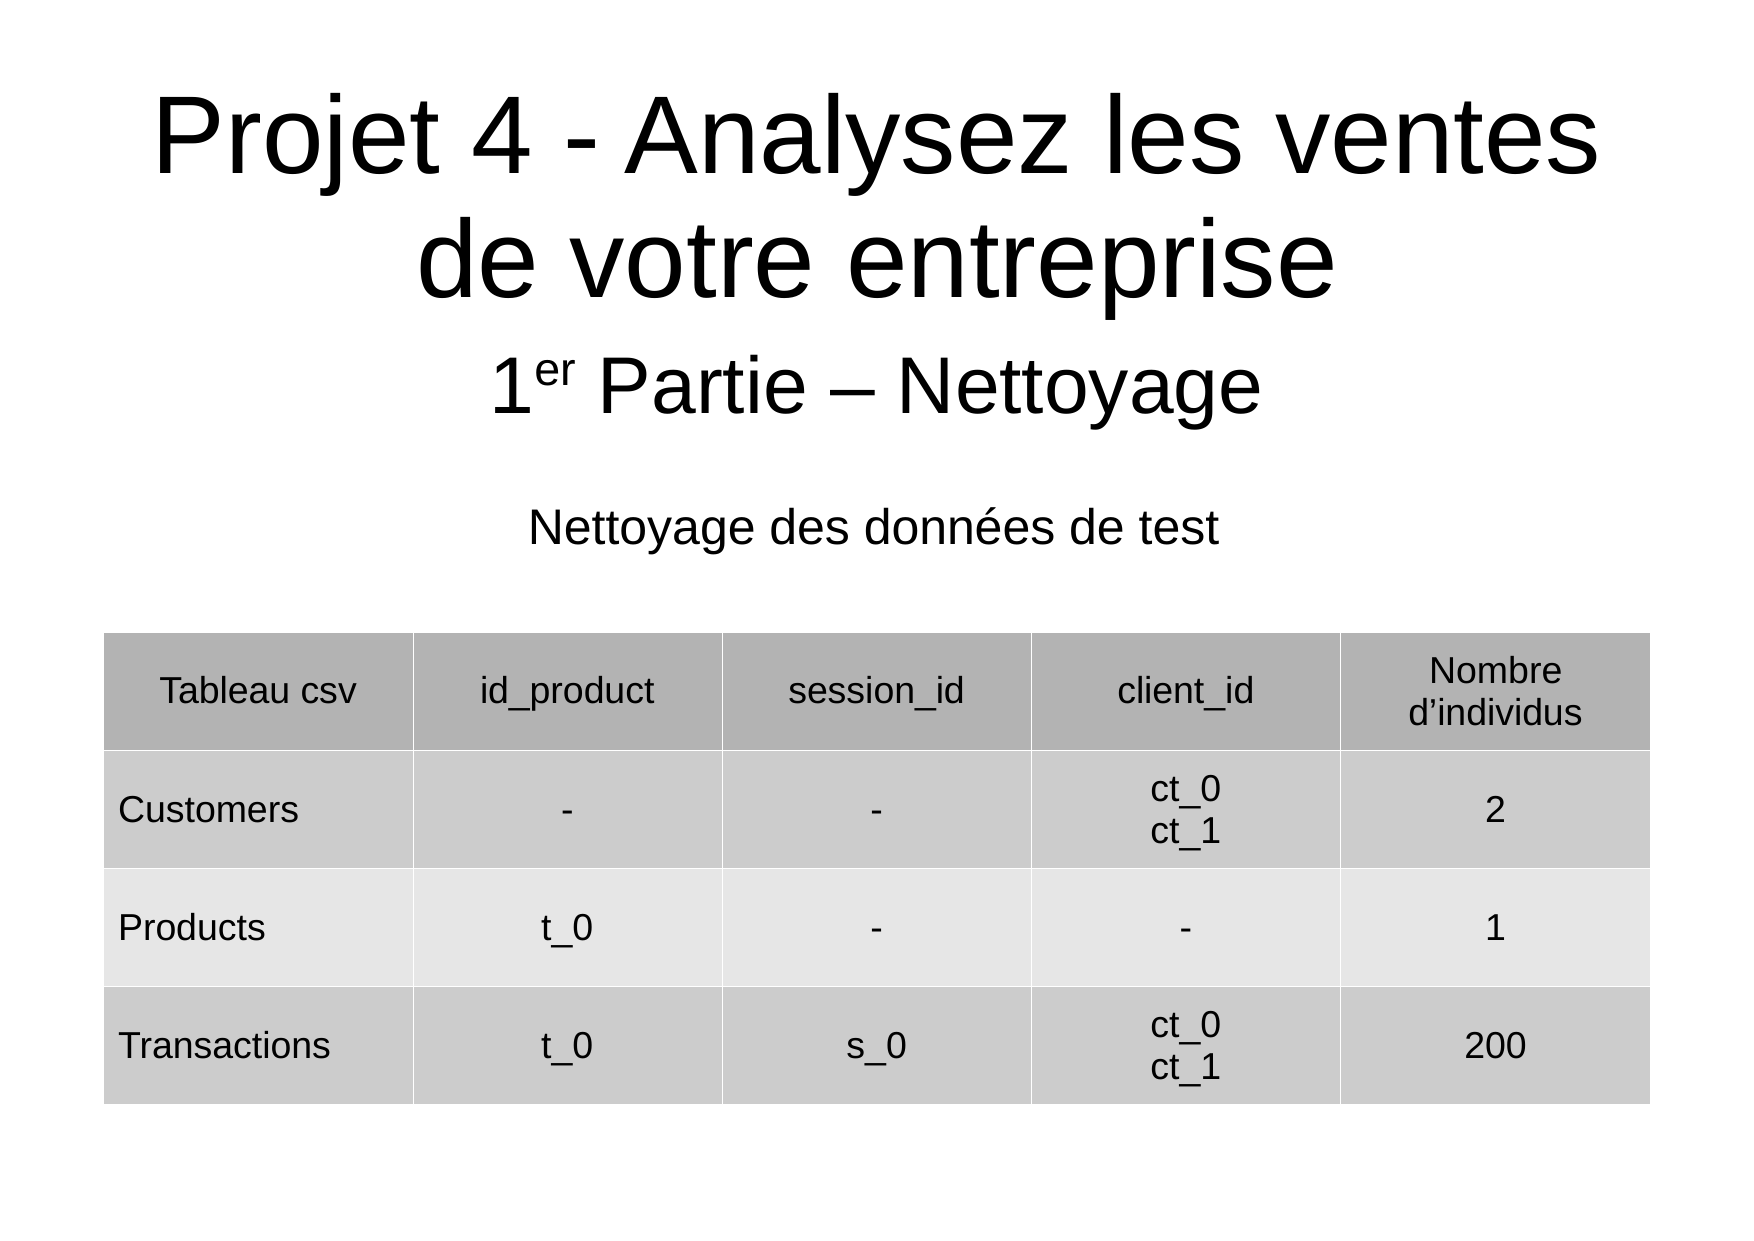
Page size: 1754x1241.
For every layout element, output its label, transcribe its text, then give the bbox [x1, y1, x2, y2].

table_cell Transactions [104, 987, 413, 1104]
table_cell - [723, 751, 1031, 868]
subtitle 1er Partie – Nettoyage [140, 321, 1614, 449]
table_cell 1 [1341, 869, 1650, 986]
table_header Tableau csv [104, 633, 413, 750]
table_header client_id [1032, 633, 1340, 750]
table_cell - [723, 869, 1031, 986]
table_cell 2 [1341, 751, 1650, 868]
table_cell s_0 [723, 987, 1031, 1104]
table_cell t_0 [414, 987, 722, 1104]
table_cell ct_0 ct_1 [1032, 987, 1340, 1104]
table_cell Products [104, 869, 413, 986]
title Projet 4 - Analysez les ventes de votre entreprise [140, 48, 1614, 321]
table_header Nombre d’individus [1341, 633, 1650, 750]
table_header session_id [723, 633, 1031, 750]
table_cell 200 [1341, 987, 1650, 1104]
table_header id_product [414, 633, 722, 750]
text_box [106, 463, 1642, 591]
table_cell - [414, 751, 722, 868]
table_cell t_0 [414, 869, 722, 986]
table_cell Customers [104, 751, 413, 868]
table_cell ct_0 ct_1 [1032, 751, 1340, 868]
table_cell - [1032, 869, 1340, 986]
